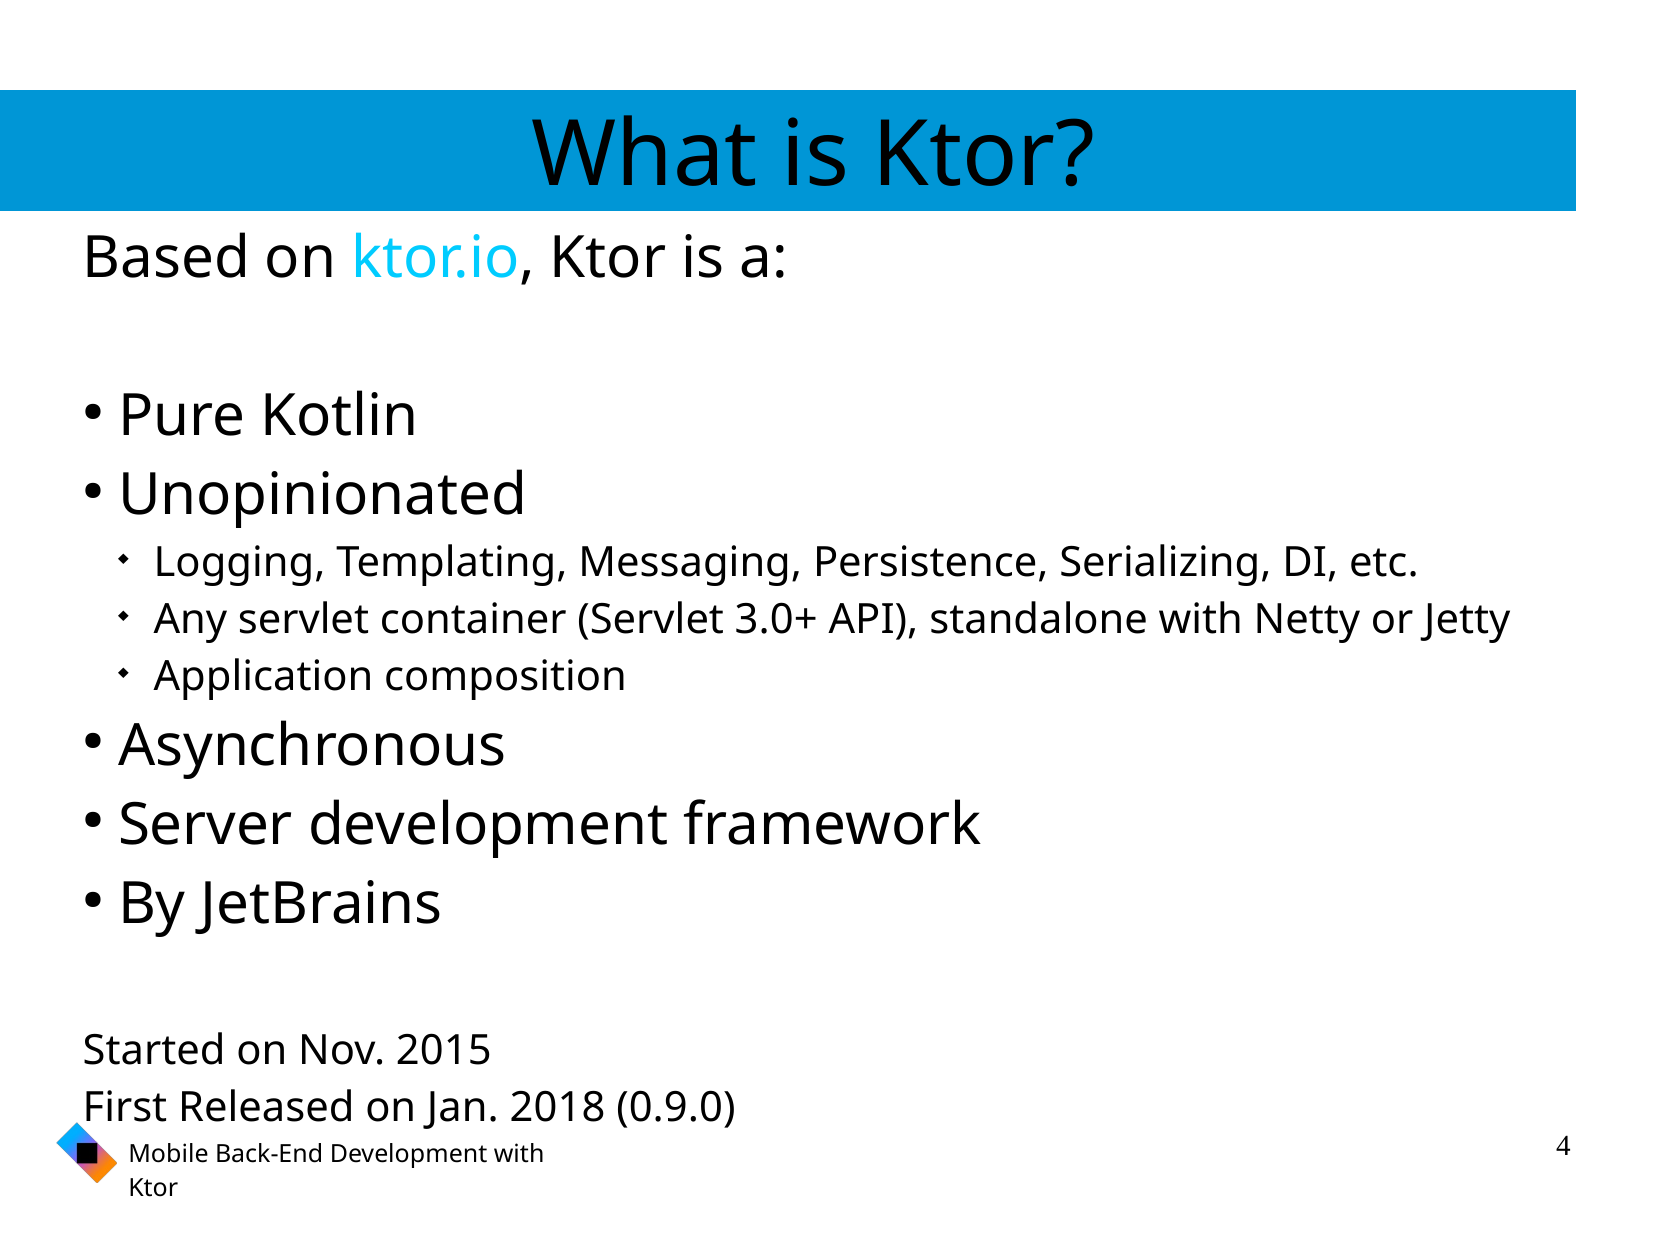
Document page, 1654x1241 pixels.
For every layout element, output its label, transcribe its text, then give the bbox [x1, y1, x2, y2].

text_box [1546, 90, 1576, 211]
subtitle Based on ktor.io, Ktor is a: Pure Kotlin Unopinionated Logging, Templating, Messaging, Persistence, Serializing, DI, etc. Any servlet container (Servlet 3.0+ API), standalone with Netty or Jetty Application composition Asynchronous Server development framework By JetBrains Started on Nov. 2015 First Released on Jan. 2018 (0.9.0) [82, 268, 1571, 1081]
picture [56, 1122, 117, 1183]
text_box Mobile Back-End Development with Ktor [113, 1128, 597, 1174]
text_box [0, 90, 82, 211]
title What is Ktor? [82, 90, 1546, 211]
